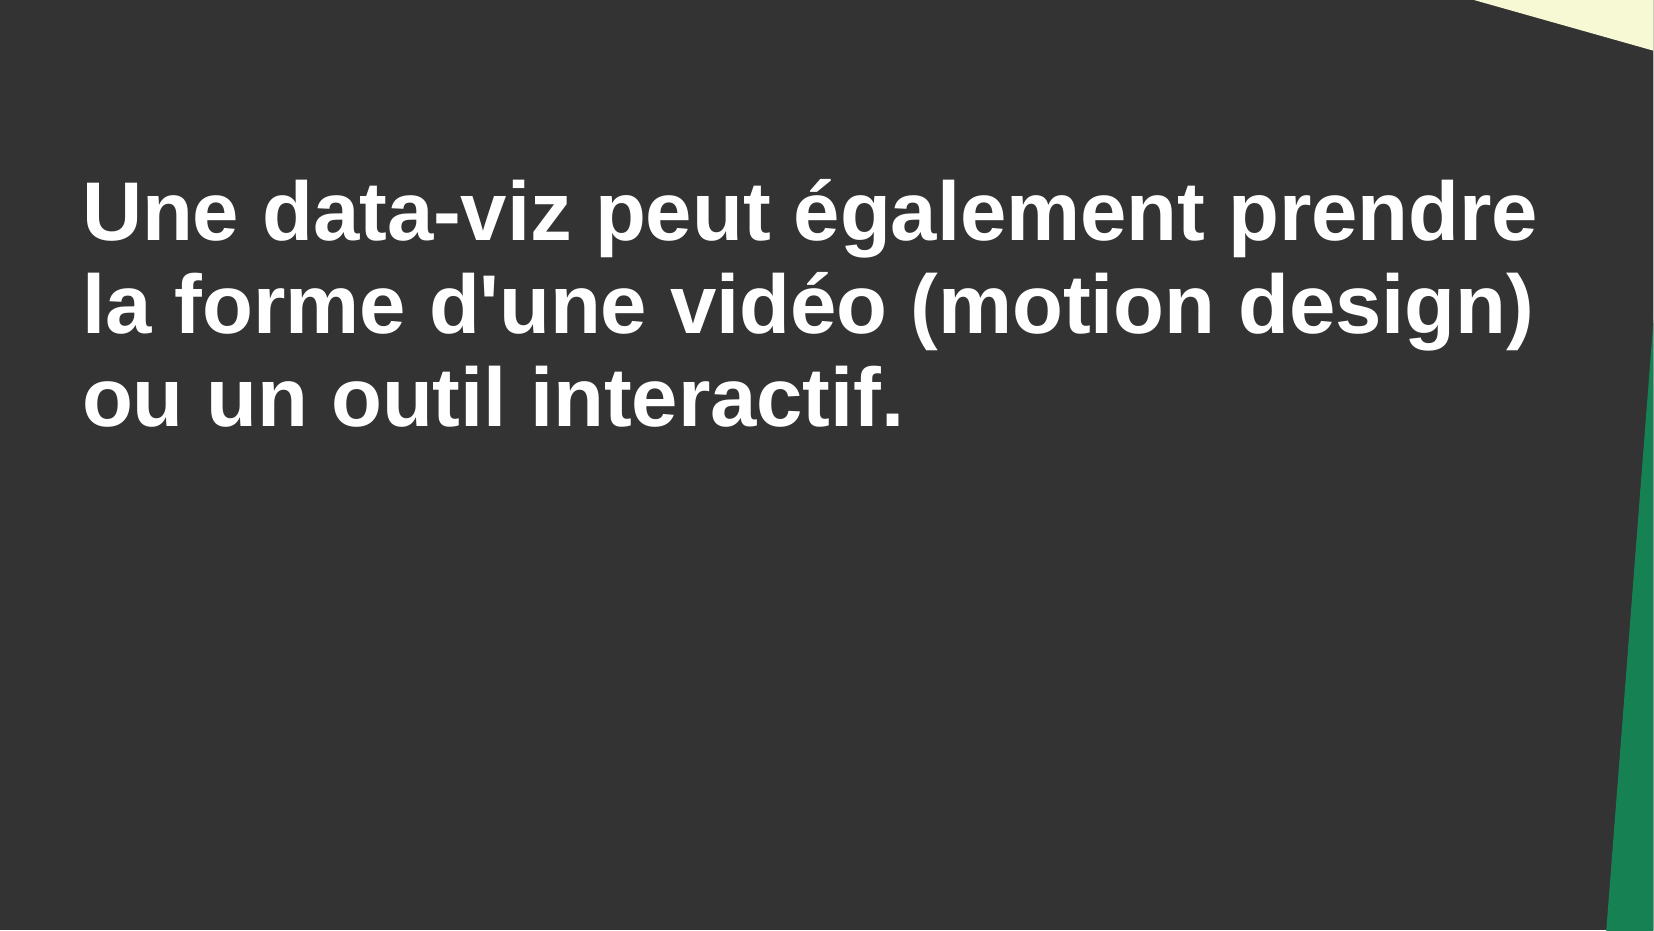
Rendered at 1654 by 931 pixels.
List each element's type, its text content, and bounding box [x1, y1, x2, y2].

title Une data-viz peut également prendre la forme d'une vidéo (motion design) ou un outil interactif. [82, 165, 1571, 538]
text_box [1606, 313, 1654, 931]
text_box [1473, 0, 1654, 51]
